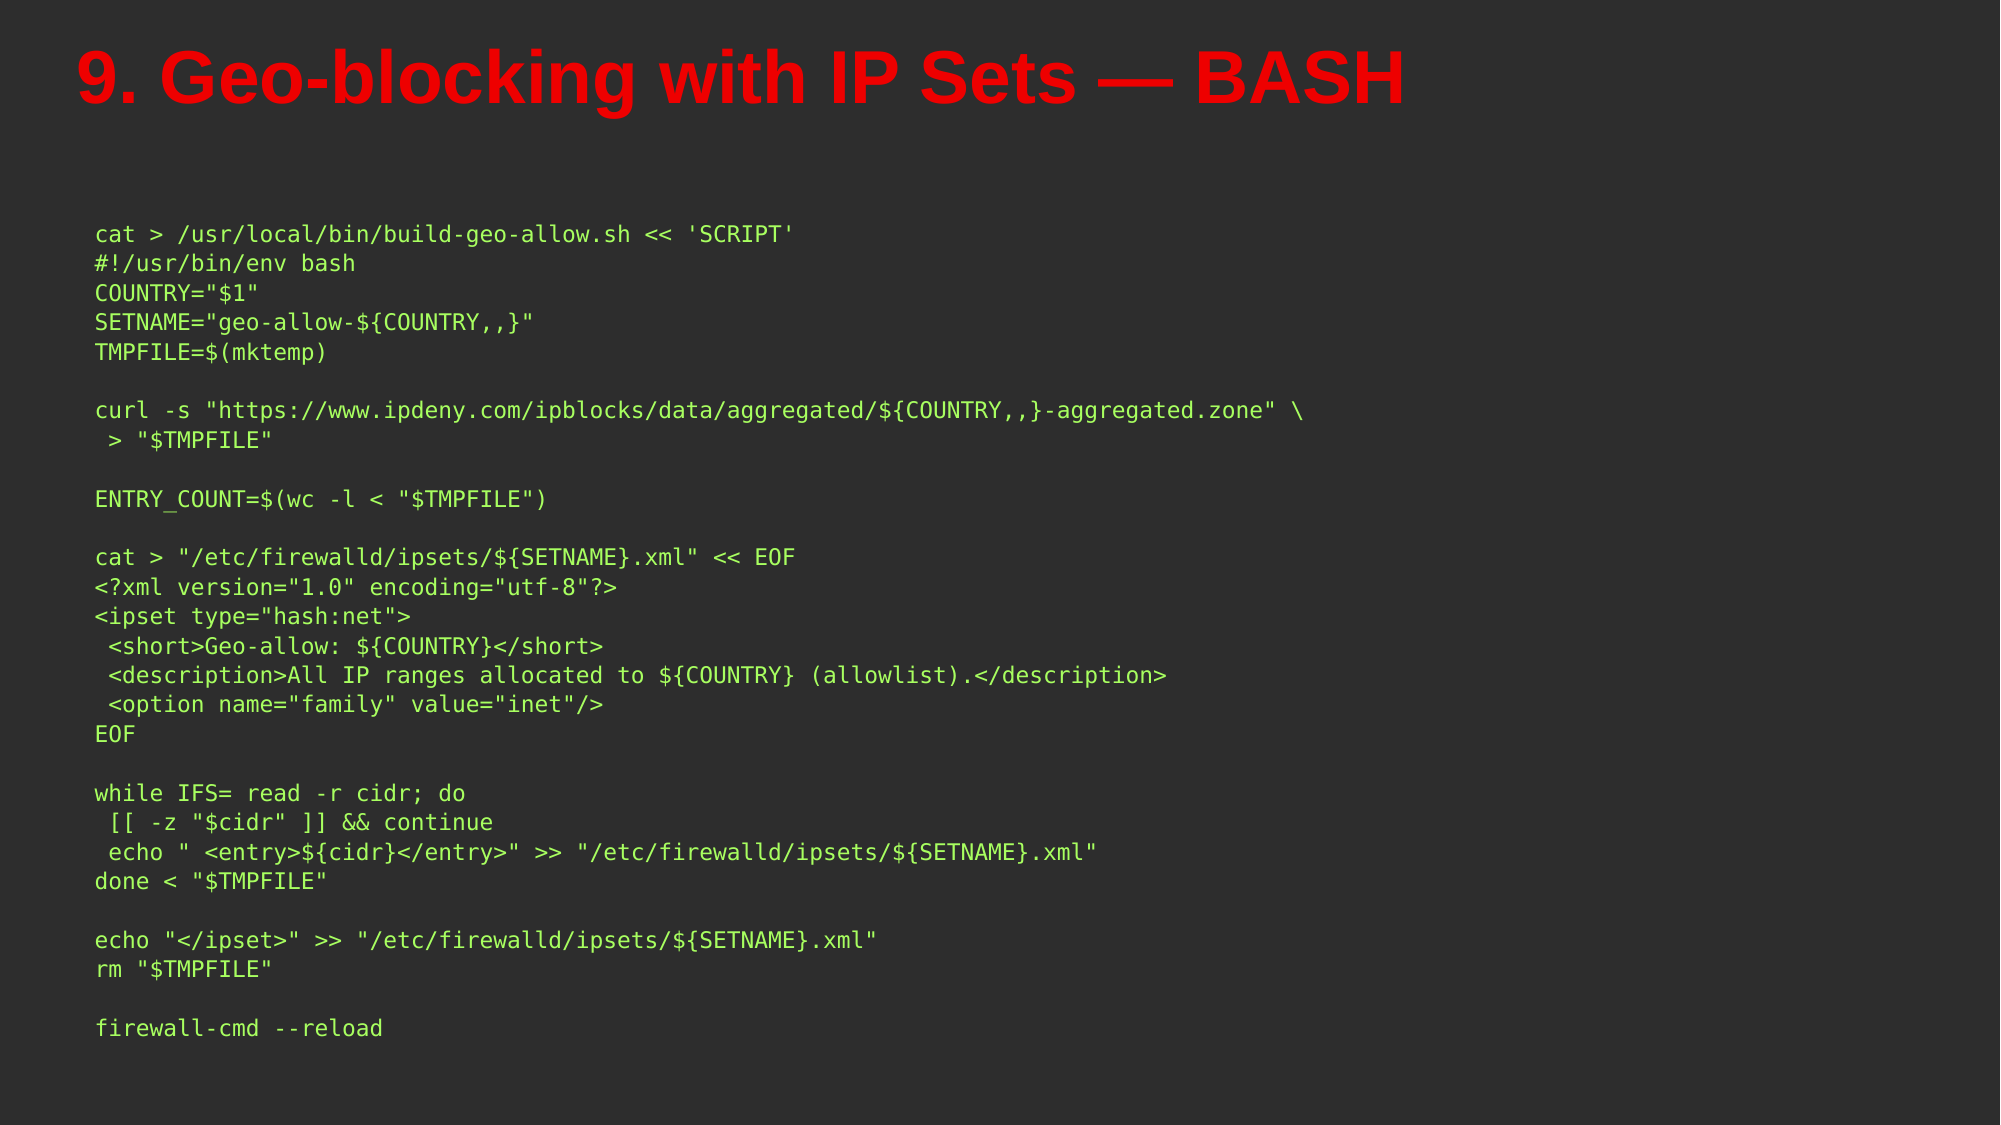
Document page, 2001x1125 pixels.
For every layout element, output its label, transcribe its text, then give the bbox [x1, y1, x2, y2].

text_box cat > /usr/local/bin/build-geo-allow.sh << 'SCRIPT' #!/usr/bin/env bash COUNTRY="$1" SETNAME="geo-allow-${COUNTRY,,}" TMPFILE=$(mktemp) curl -s "https://www.ipdeny.com/ipblocks/data/aggregated/${COUNTRY,,}-aggregated.zone" \ > "$TMPFILE" ENTRY_COUNT=$(wc -l < "$TMPFILE") cat > "/etc/firewalld/ipsets/${SETNAME}.xml" << EOF <?xml version="1.0" encoding="utf-8"?> <ipset type="hash:net"> <short>Geo-allow: ${COUNTRY}</short> <description>All IP ranges allocated to ${COUNTRY} (allowlist).</description> <option name="family" value="inet"/> EOF while IFS= read -r cidr; do [[ -z "$cidr" ]] && continue echo " <entry>${cidr}</entry>" >> "/etc/firewalld/ipsets/${SETNAME}.xml" done < "$TMPFILE" echo "</ipset>" >> "/etc/firewalld/ipsets/${SETNAME}.xml" rm "$TMPFILE" firewall-cmd --reload [59, 194, 1942, 1093]
text_box 9. Geo-blocking with IP Sets — BASH [59, 23, 1942, 178]
